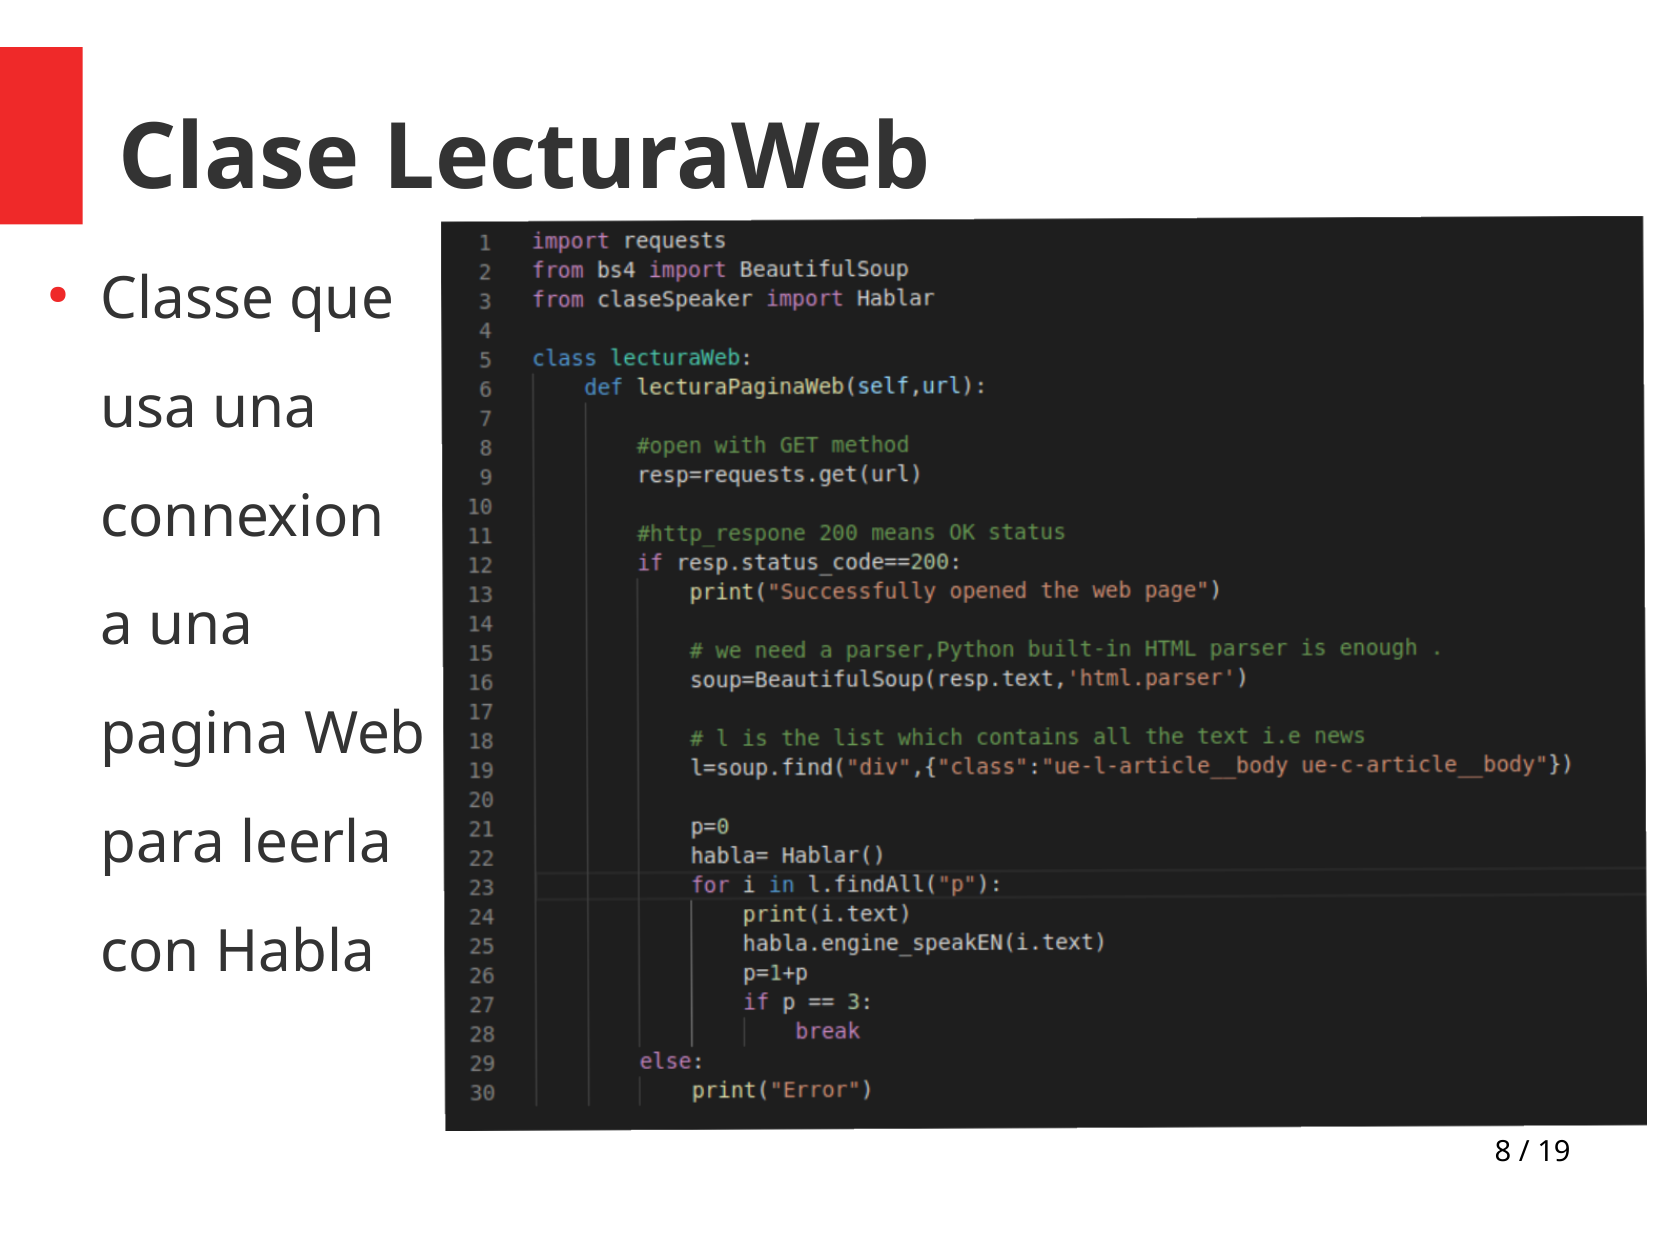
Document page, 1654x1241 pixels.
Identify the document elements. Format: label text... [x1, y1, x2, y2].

picture [440, 215, 1647, 1131]
title Clase LecturaWeb [118, 49, 1571, 256]
list Classe que usa una connexion a una pagina Web para leerla con Habla [30, 256, 443, 976]
